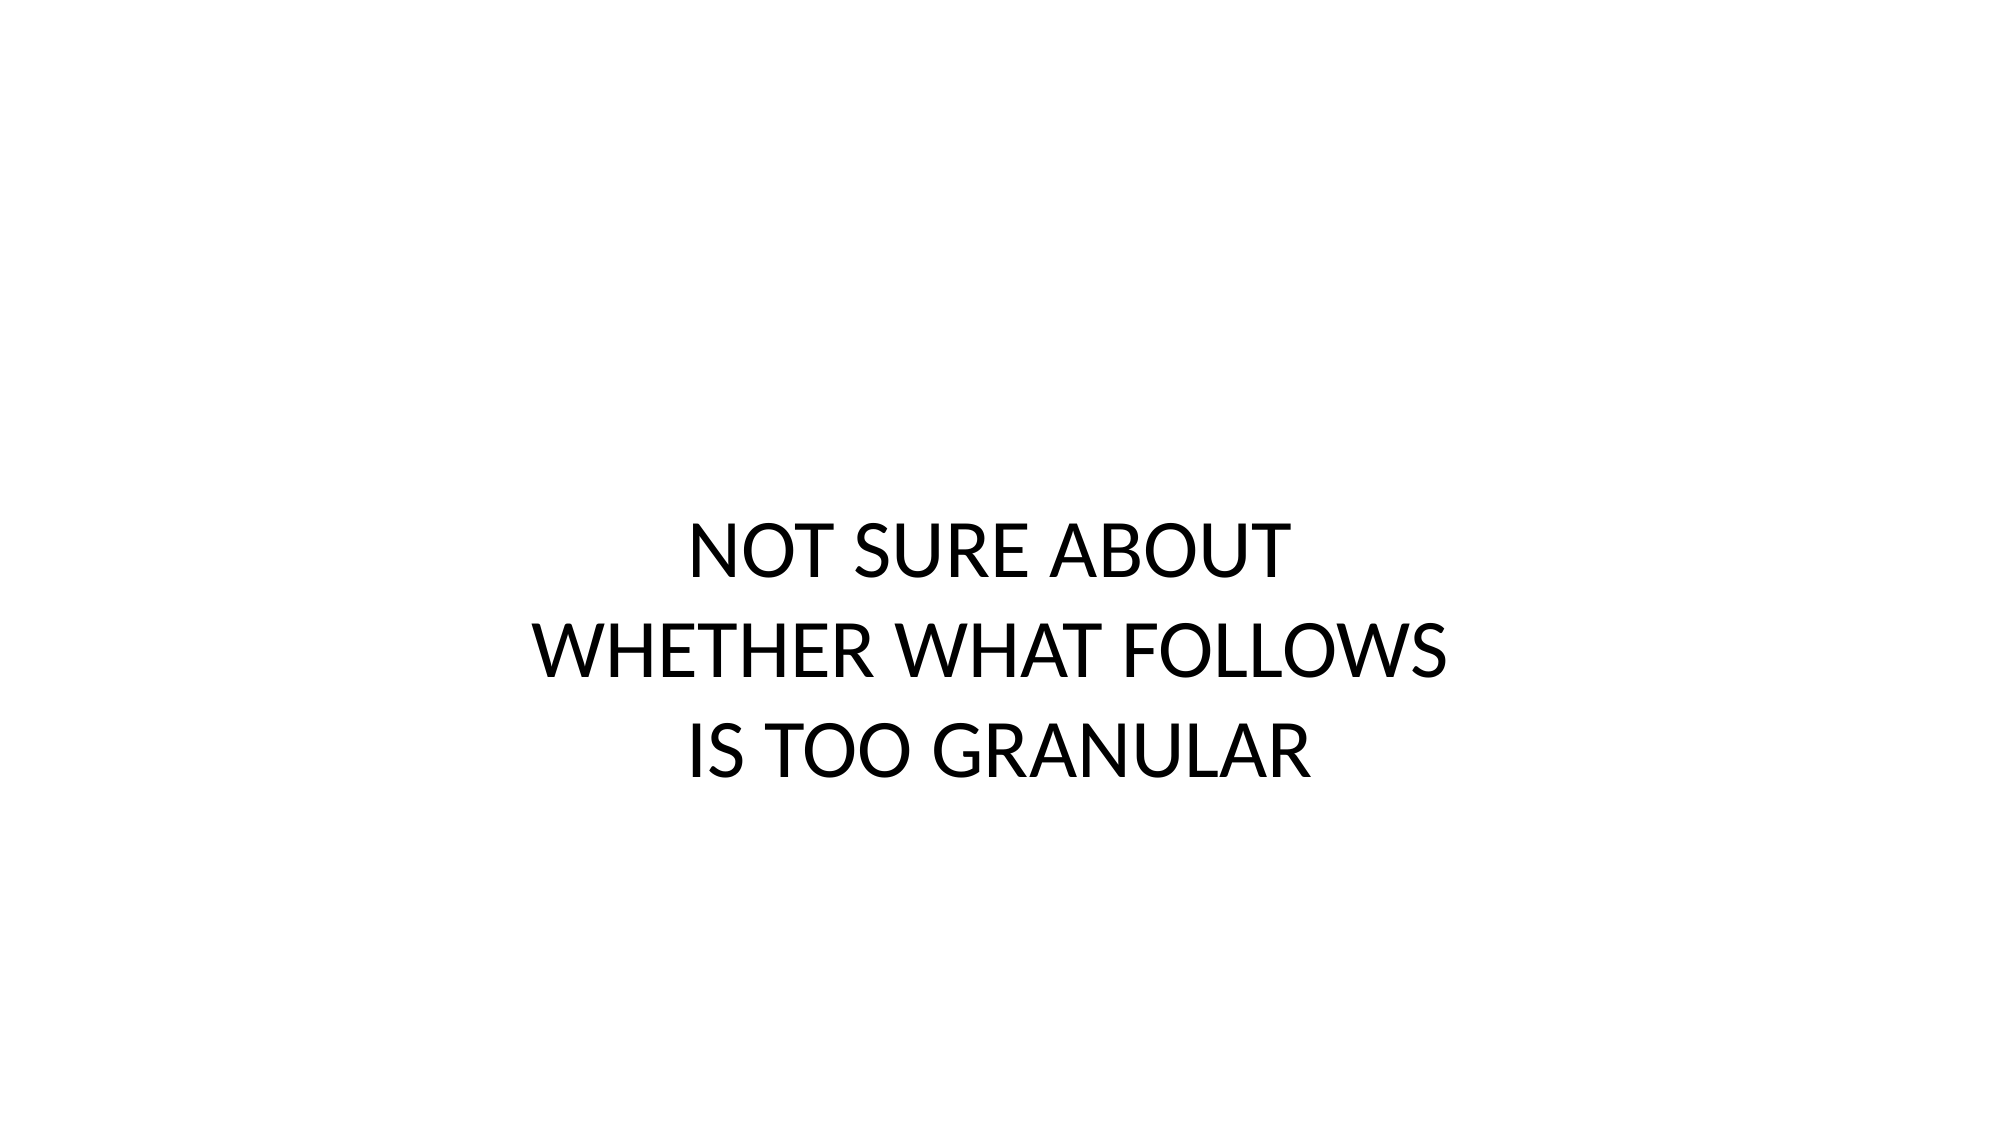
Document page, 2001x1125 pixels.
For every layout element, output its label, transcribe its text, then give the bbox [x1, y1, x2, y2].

text_box NOT SURE ABOUT WHETHER WHAT FOLLOWS IS TOO GRANULAR [499, 487, 1500, 806]
